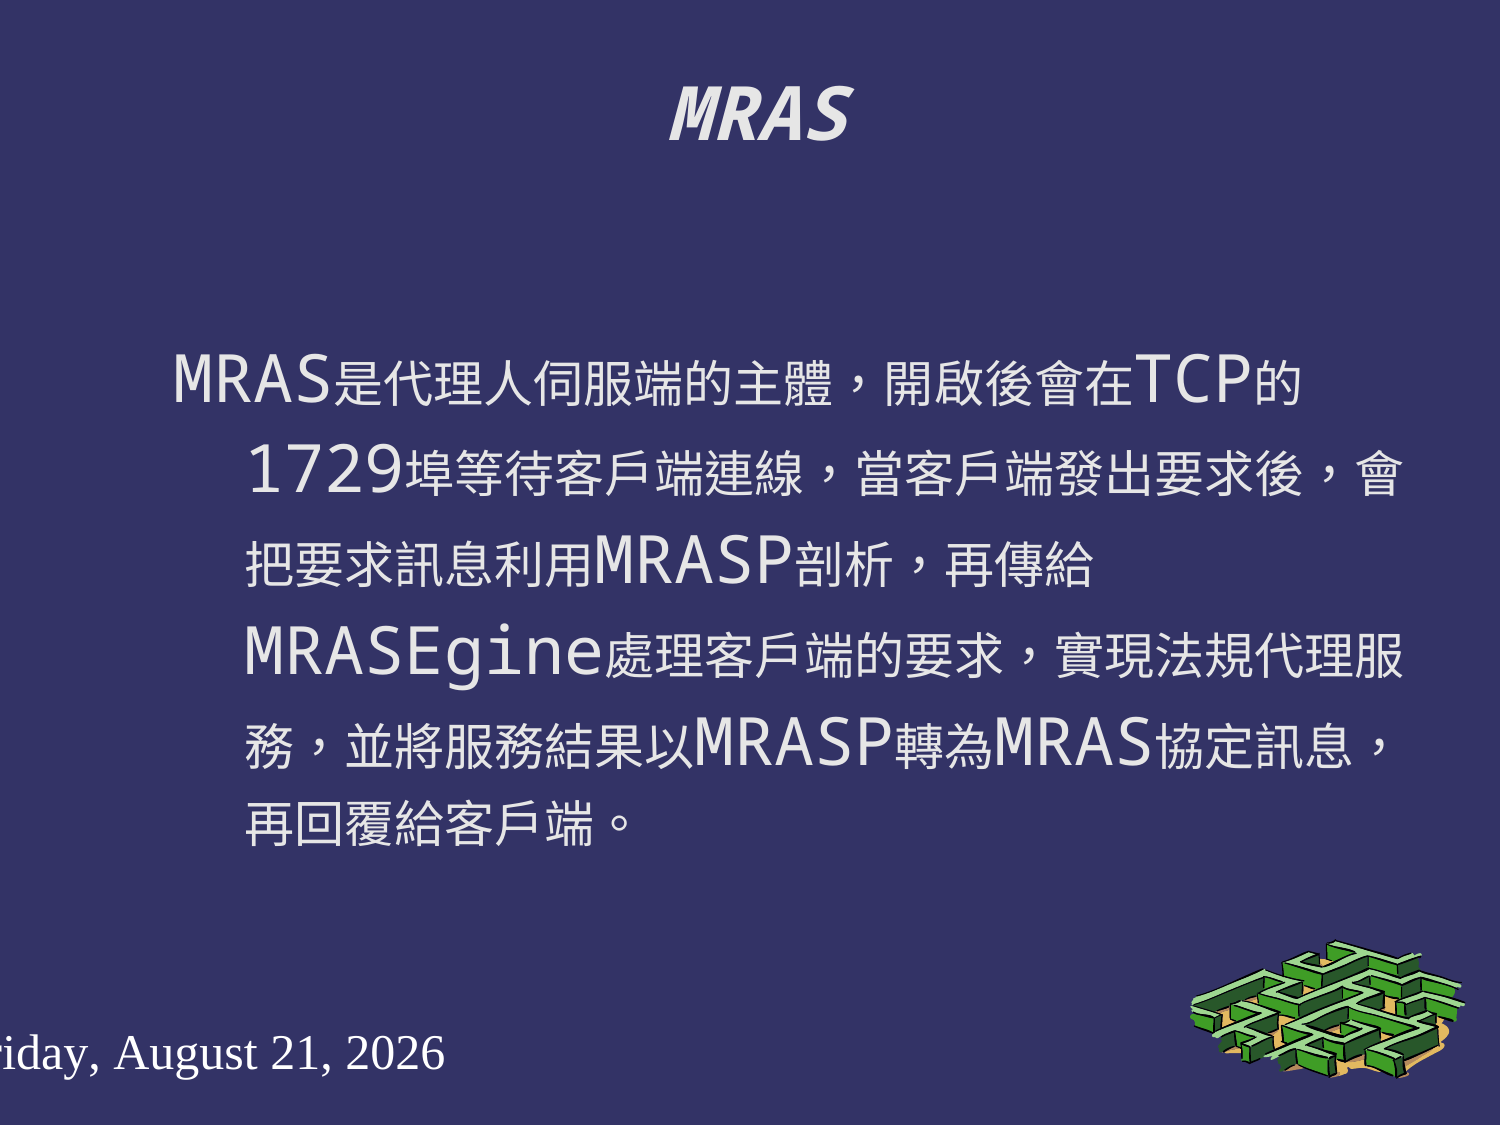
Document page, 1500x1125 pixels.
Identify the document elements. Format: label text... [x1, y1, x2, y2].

list MRAS是代理人伺服端的主體，開啟後會在TCP的1729埠等待客戶端連線，當客戶端發出要求後，會把要求訊息利用MRASP剖析，再傳給MRASEgine處理客戶端的要求，實現法規代理服務，並將服務結果以MRASP轉為MRAS協定訊息，再回覆給客戶端。 [161, 330, 1424, 1025]
title MRAS [110, 17, 1392, 206]
